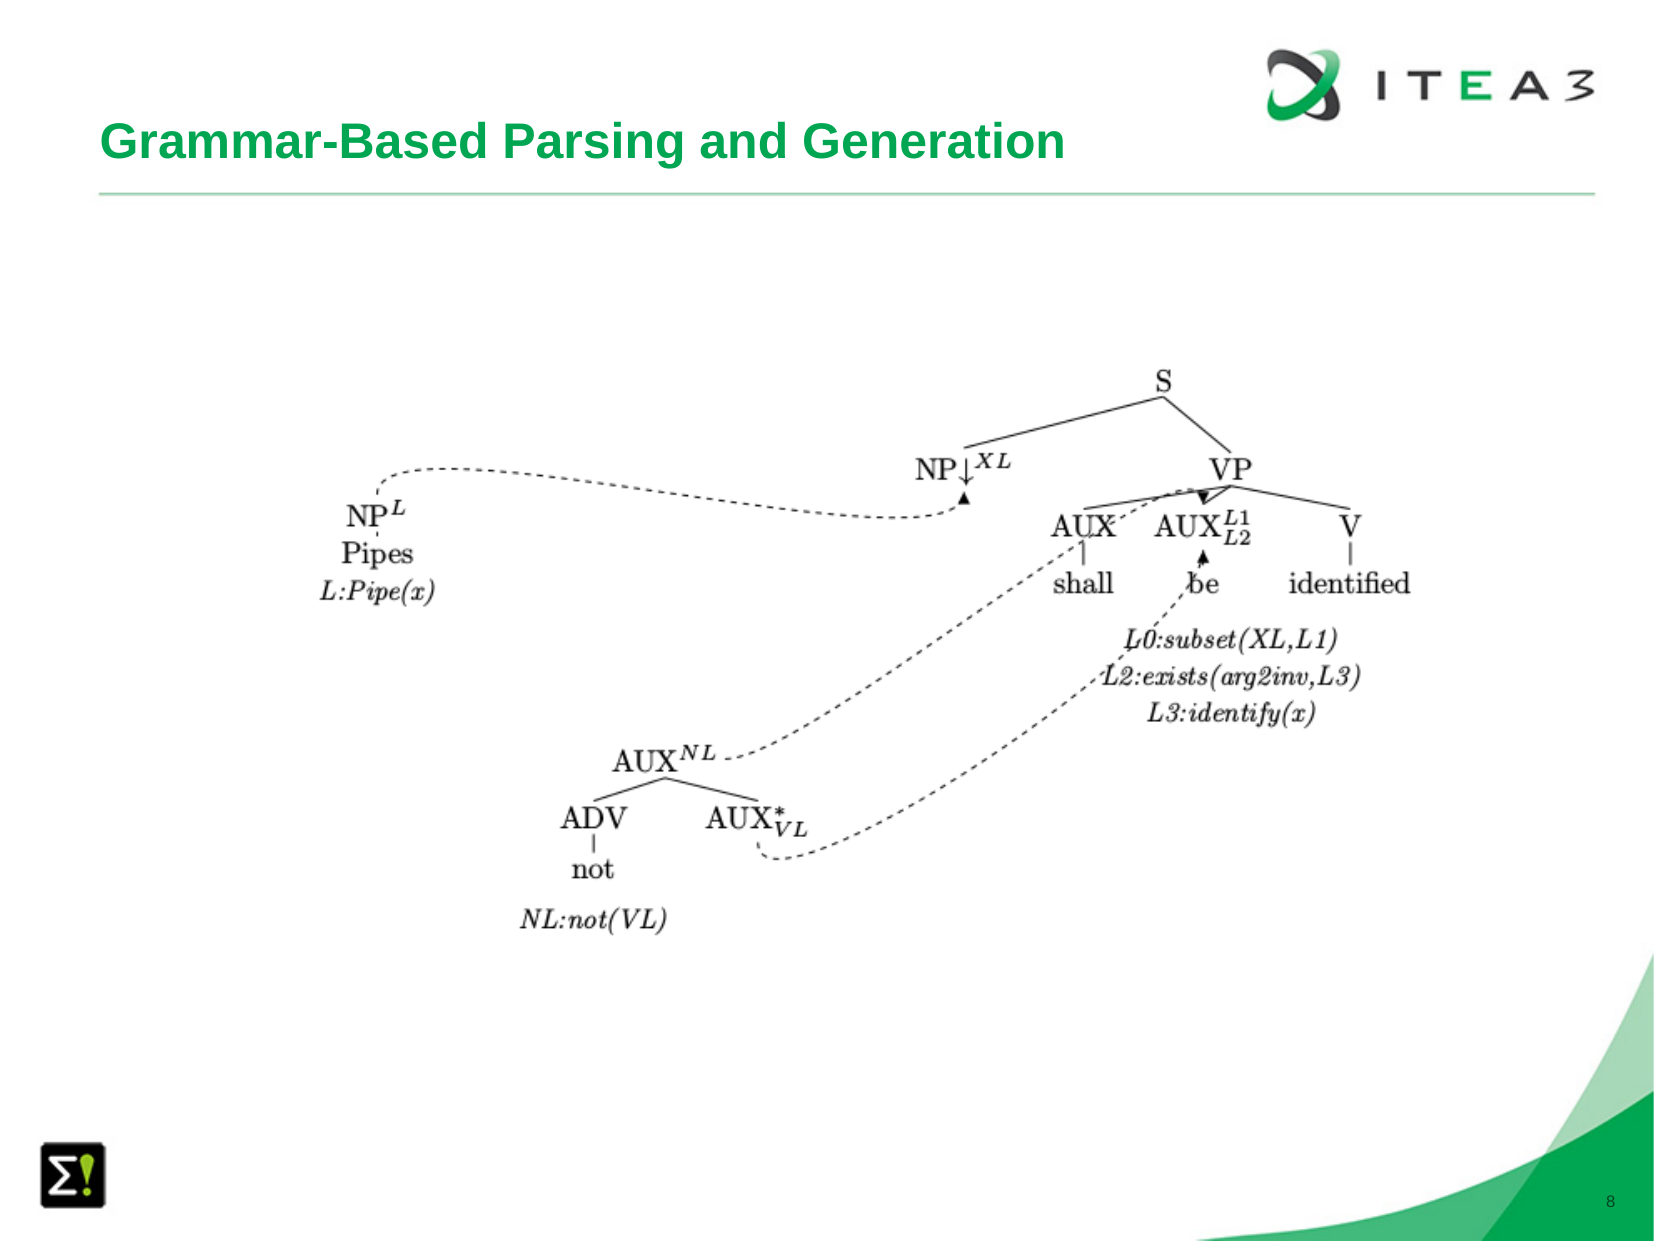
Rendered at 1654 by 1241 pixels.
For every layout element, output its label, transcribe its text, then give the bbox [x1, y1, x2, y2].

picture [0, 0, 1654, 1241]
list [84, 240, 1595, 1153]
title Grammar-Based Parsing and Generation [84, 25, 1211, 176]
